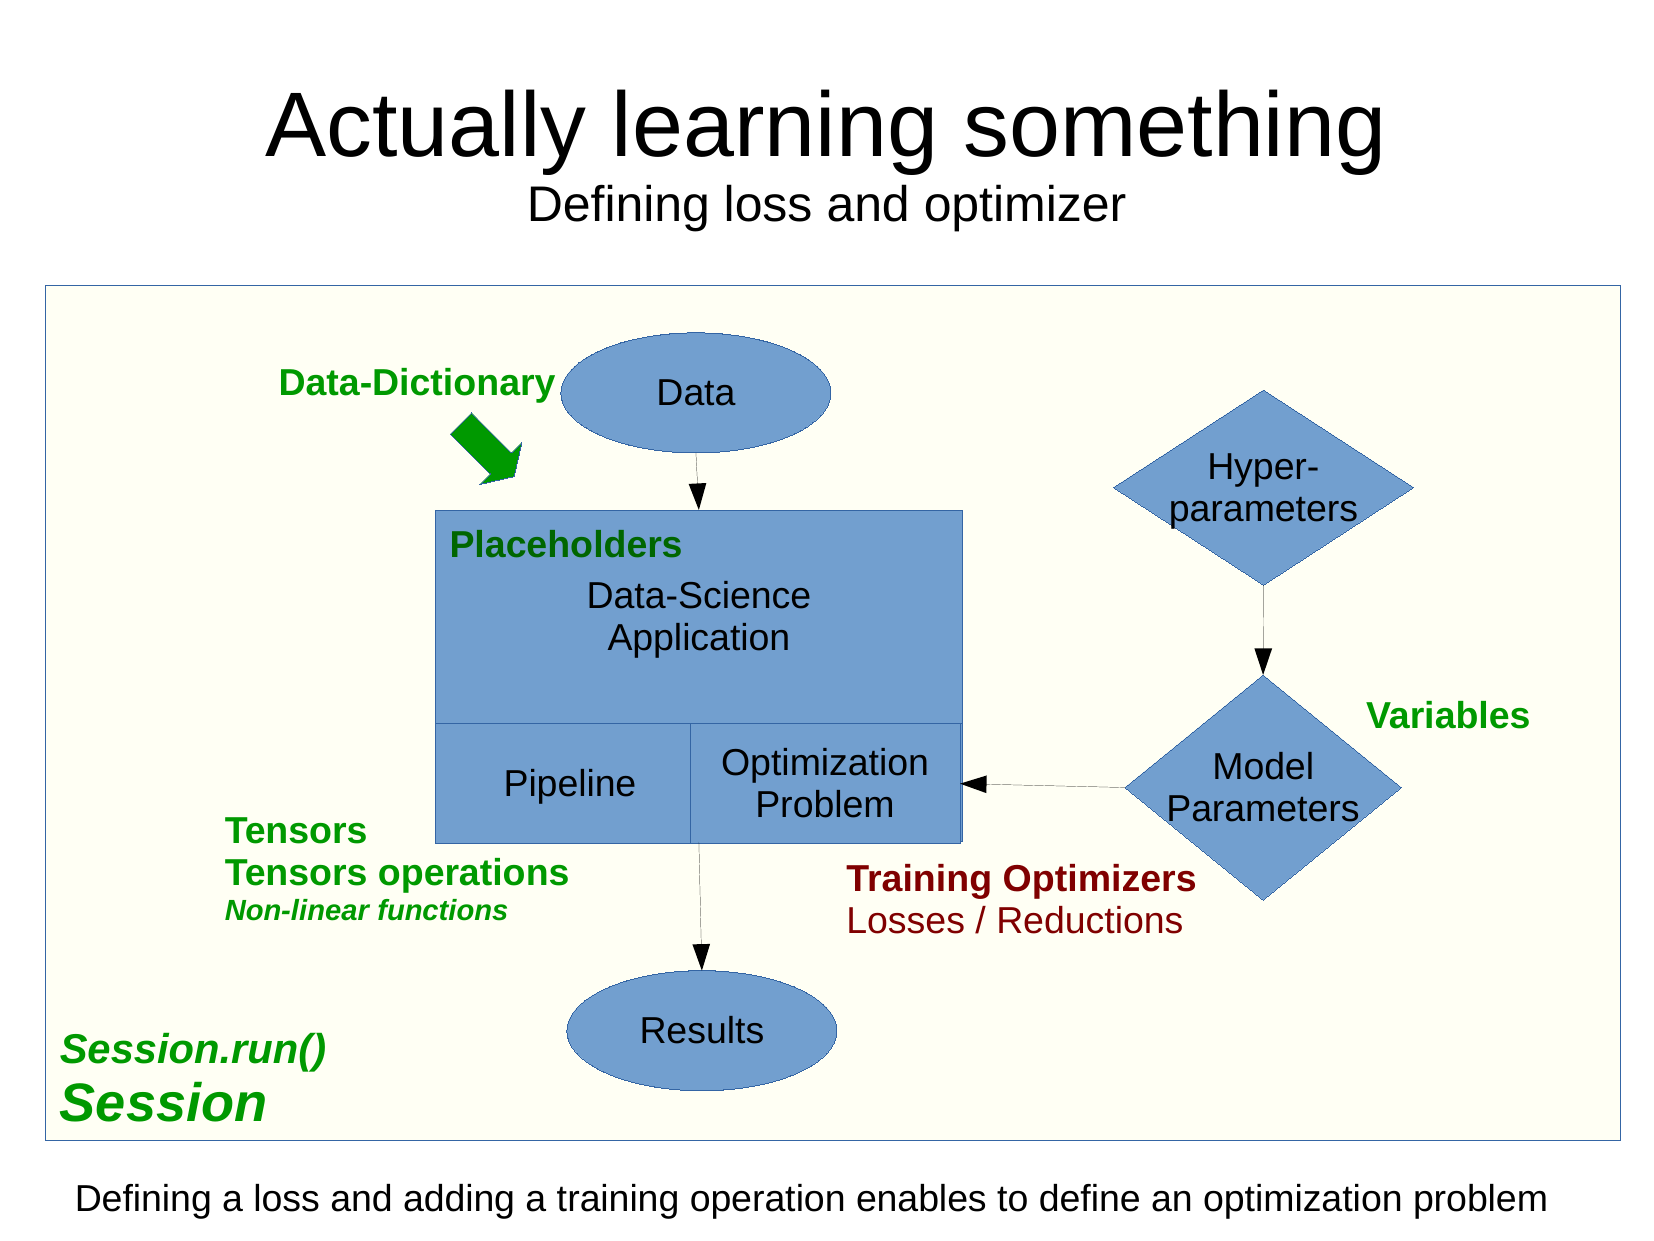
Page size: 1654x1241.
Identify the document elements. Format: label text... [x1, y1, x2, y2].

text_box Pipeline [542, 778, 552, 794]
text_box Hyper- parameters [1113, 390, 1414, 585]
text_box Optimization Problem [690, 723, 961, 844]
text_box Session.run() Session [45, 285, 1621, 1141]
title Actually learning something Defining loss and optimizer [82, 49, 1571, 257]
text_box Model Parameters [1125, 675, 1402, 901]
text_box Results [566, 970, 837, 1091]
text_box Data-Science Application [435, 510, 963, 724]
text_box Tensors Tensors operations Non-linear functions [210, 802, 661, 942]
text_box [450, 412, 522, 485]
text_box Data-Dictionary [263, 353, 624, 453]
text_box Placeholders [434, 473, 795, 573]
text_box Defining a loss and adding a training operation enables to define an optimization problem [60, 1170, 1654, 1241]
text_box Training Optimizers Losses / Reductions [831, 850, 1216, 1032]
text_box Data [594, 332, 831, 453]
text_box Variables [1351, 687, 1654, 745]
text_box Pipeline [435, 723, 690, 844]
